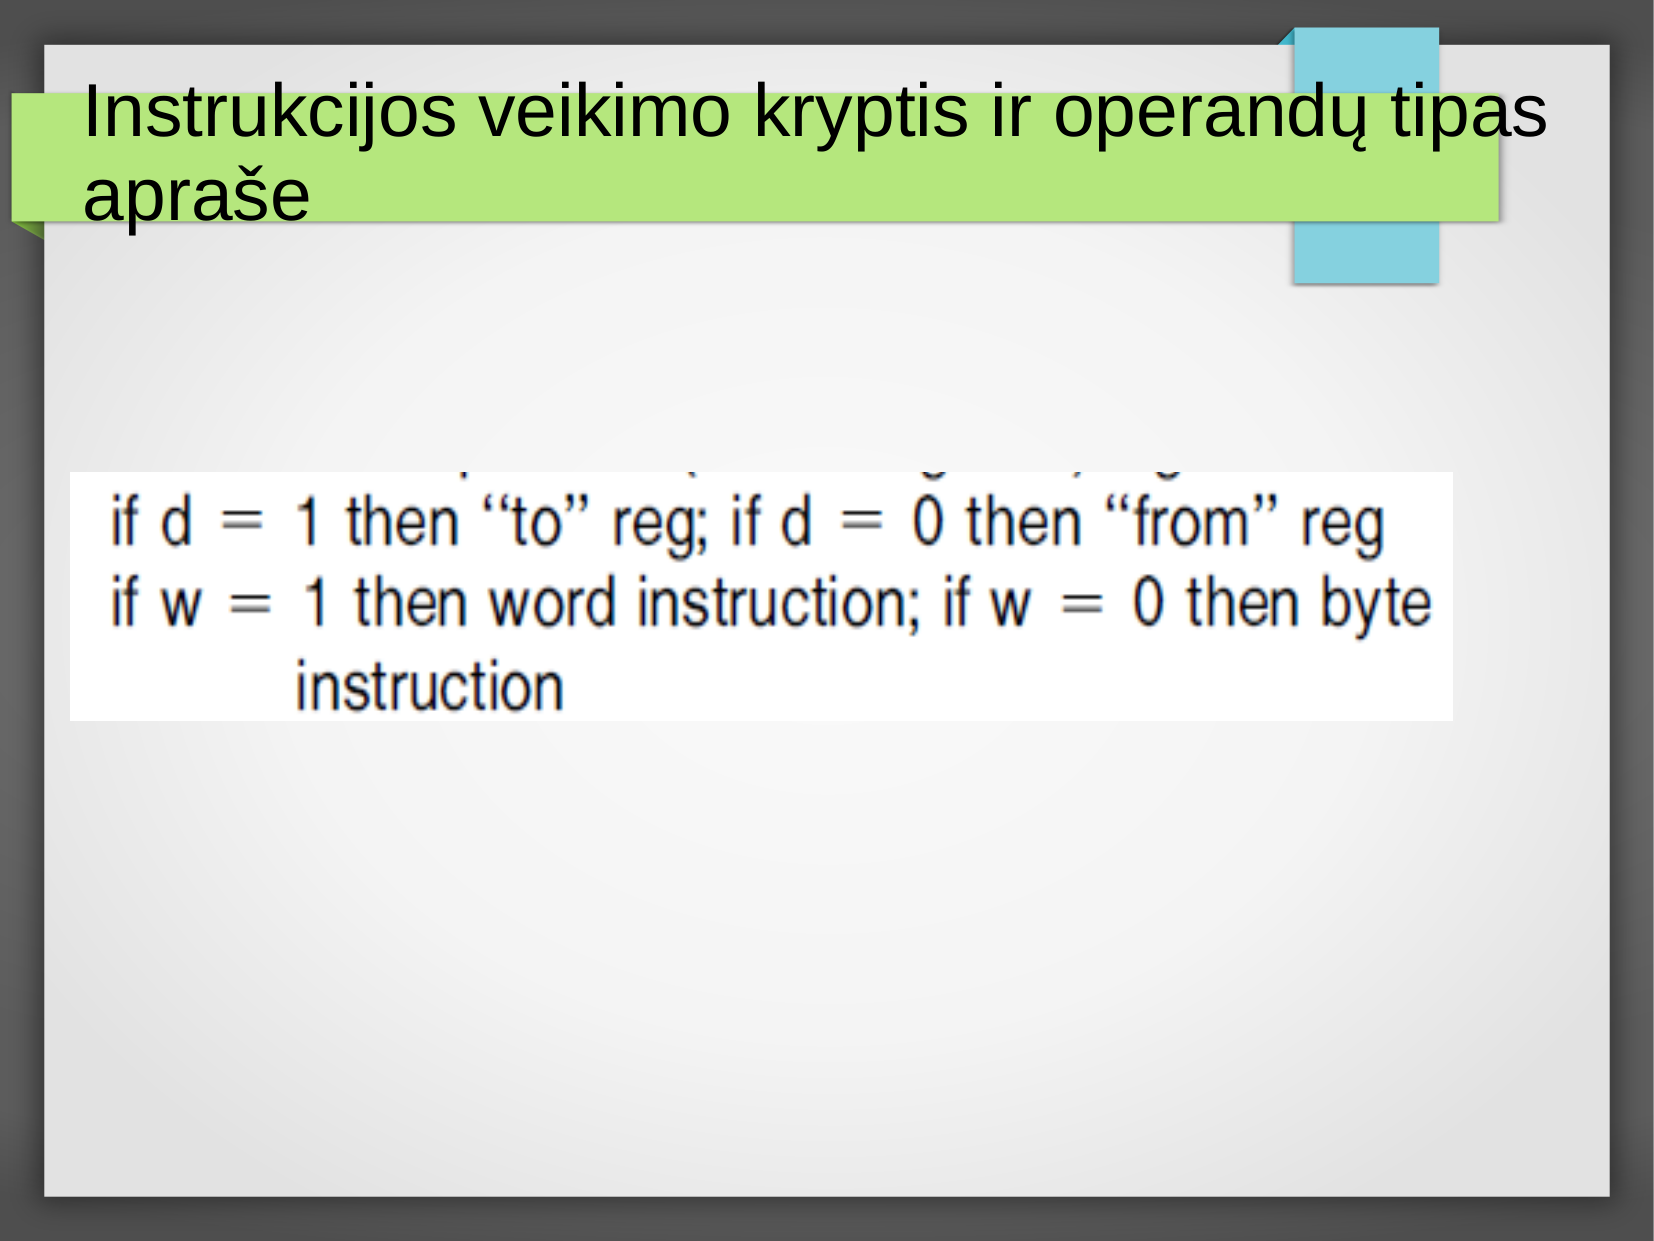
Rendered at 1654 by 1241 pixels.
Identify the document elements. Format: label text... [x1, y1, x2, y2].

picture [0, 0, 1654, 1241]
title Instrukcijos veikimo kryptis ir operandų tipas apraše [82, 49, 1571, 257]
